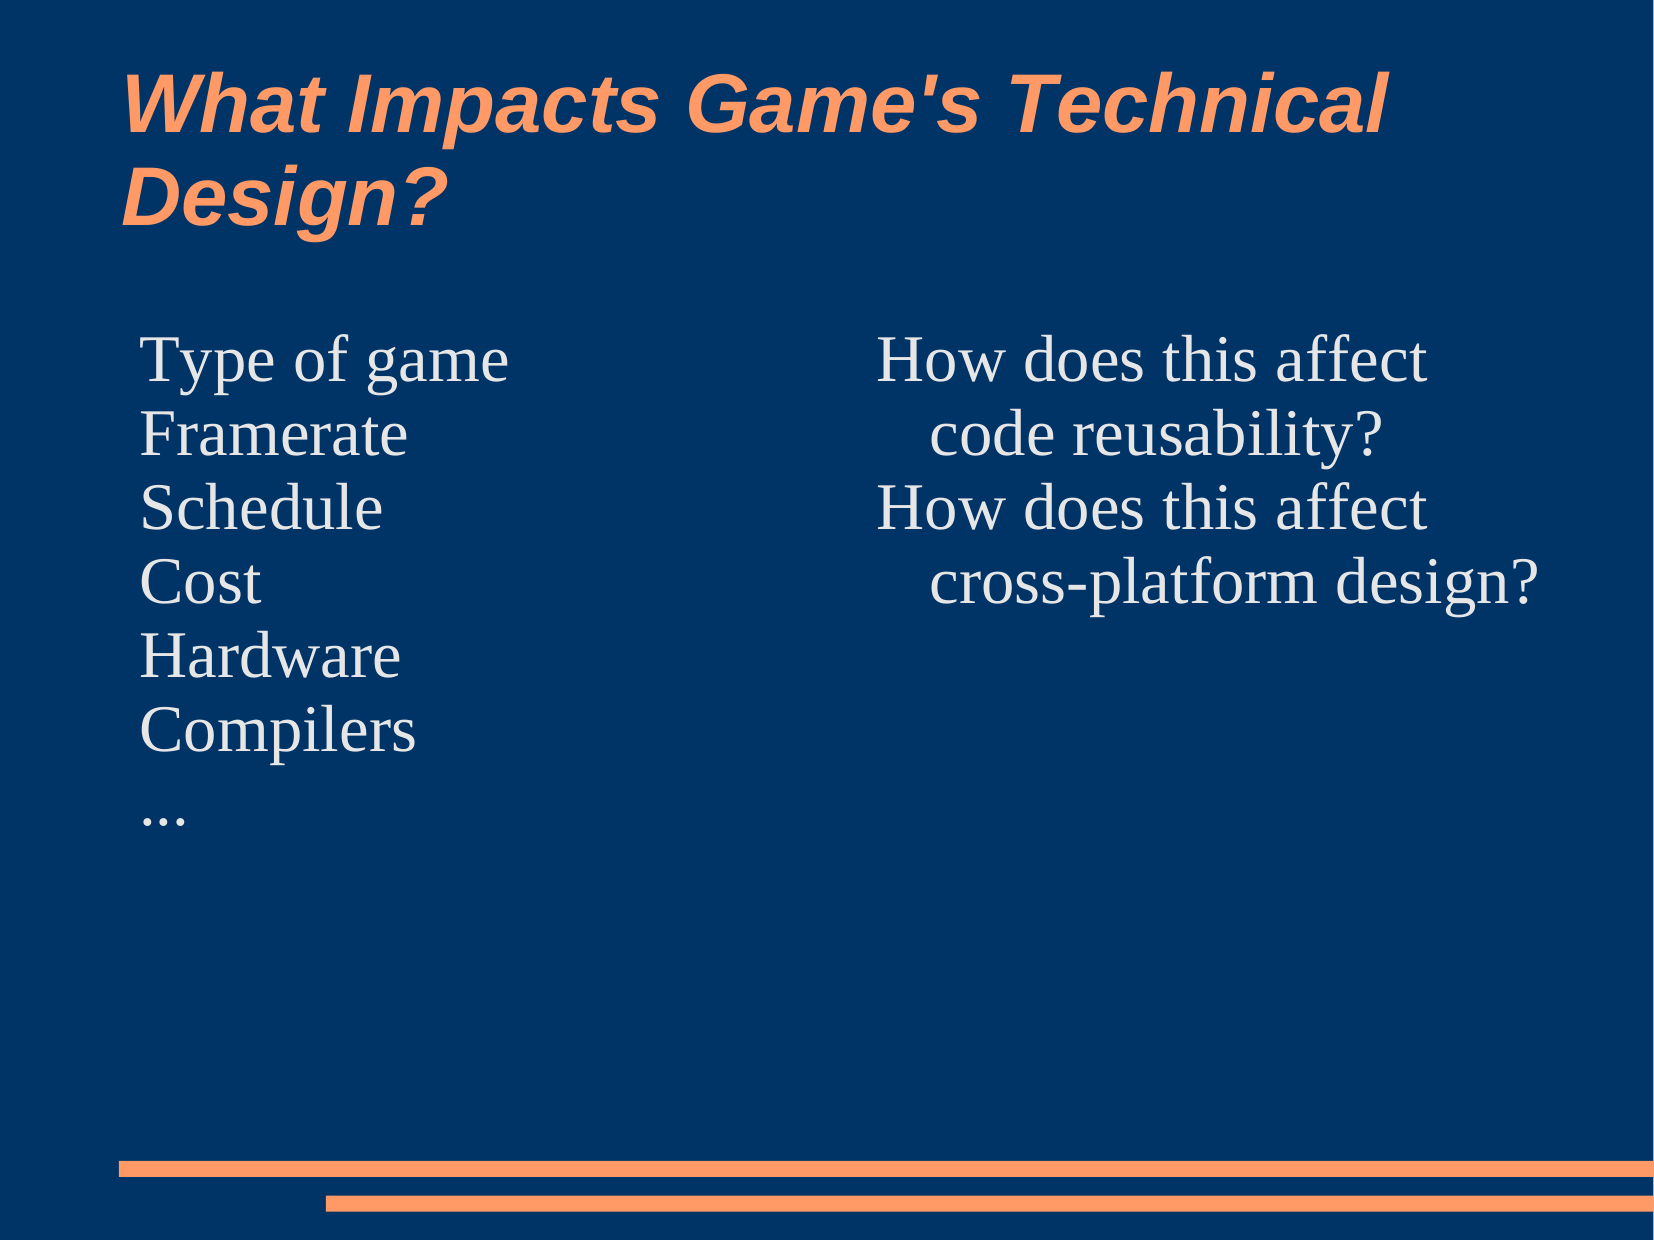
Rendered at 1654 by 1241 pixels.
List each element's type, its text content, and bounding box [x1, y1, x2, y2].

title What Impacts Game's Technical Design? [121, 46, 1534, 254]
list How does this affect code reusability? How does this affect cross-platform design? [858, 322, 1562, 1133]
list Type of game Framerate Schedule Cost Hardware Compilers ... [121, 322, 824, 1133]
